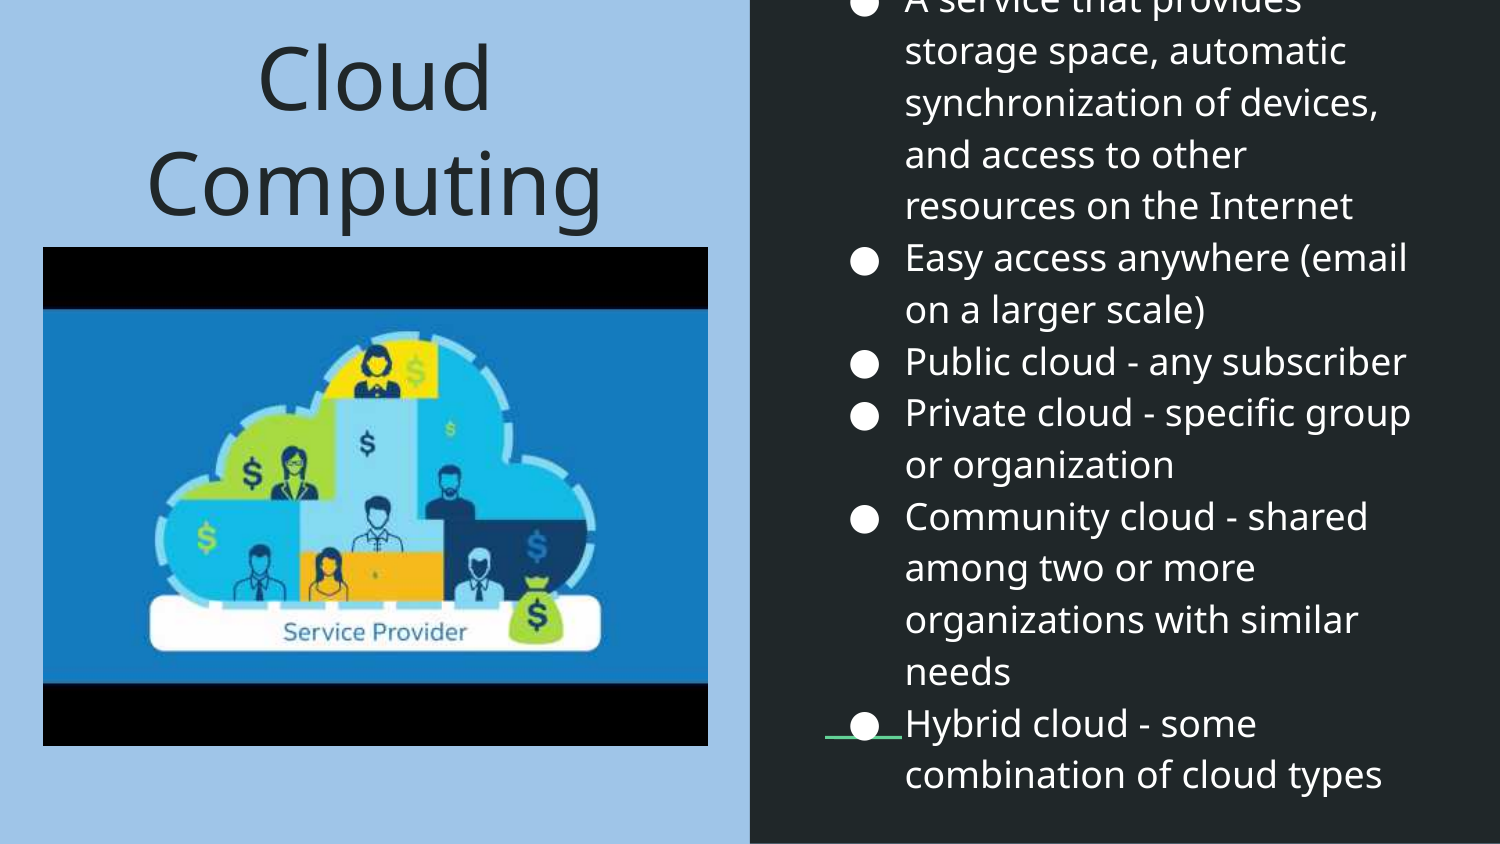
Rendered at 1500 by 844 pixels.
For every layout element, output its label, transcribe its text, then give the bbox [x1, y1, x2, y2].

picture [43, 247, 708, 746]
list A service that provides storage space, automatic synchronization of devices, and access to other resources on the Internet Easy access anywhere (email on a larger scale) Public cloud - any subscriber Private cloud - specific group or organization Community cloud - shared among two or more organizations with similar needs Hybrid cloud - some combination of cloud types [814, 79, 1444, 686]
title Cloud Computing [43, 0, 708, 247]
